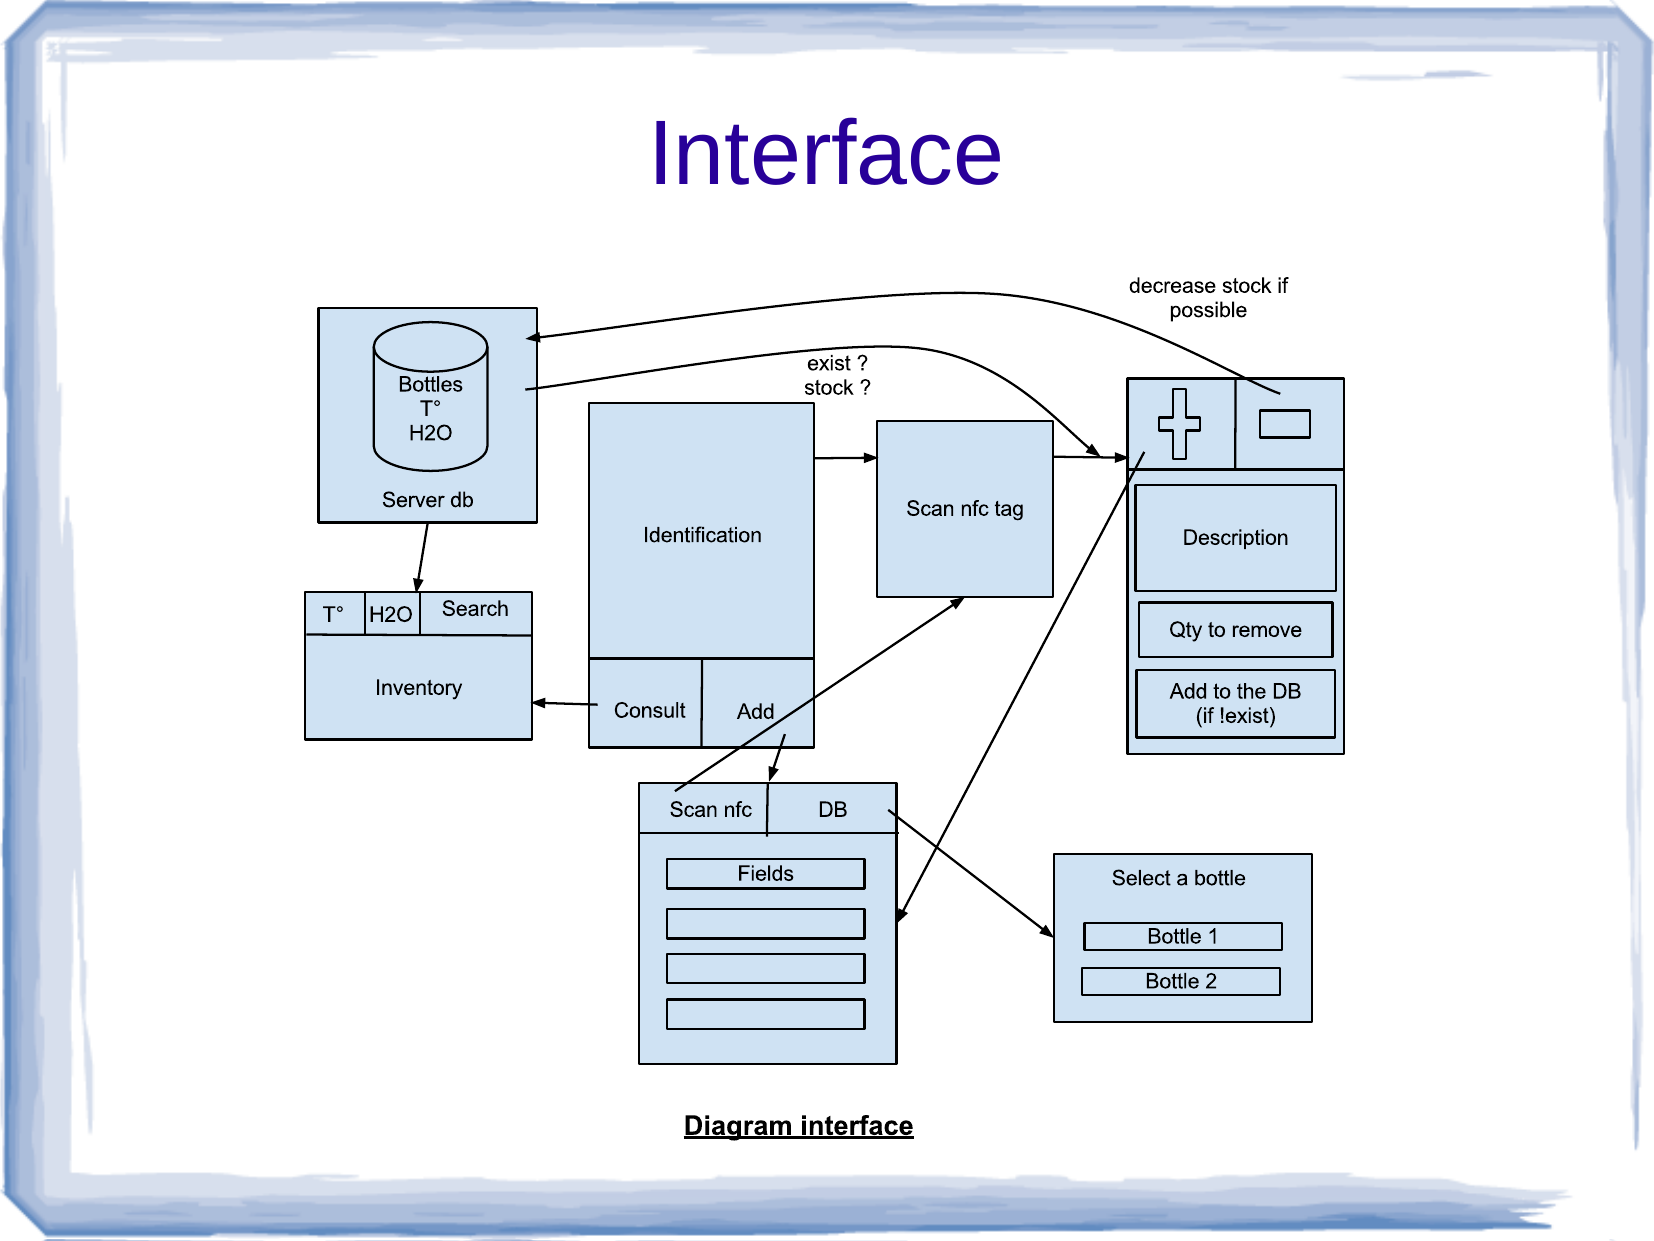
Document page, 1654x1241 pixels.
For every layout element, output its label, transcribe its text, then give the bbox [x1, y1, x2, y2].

picture [0, 0, 1654, 1241]
title Interface [82, 49, 1571, 257]
